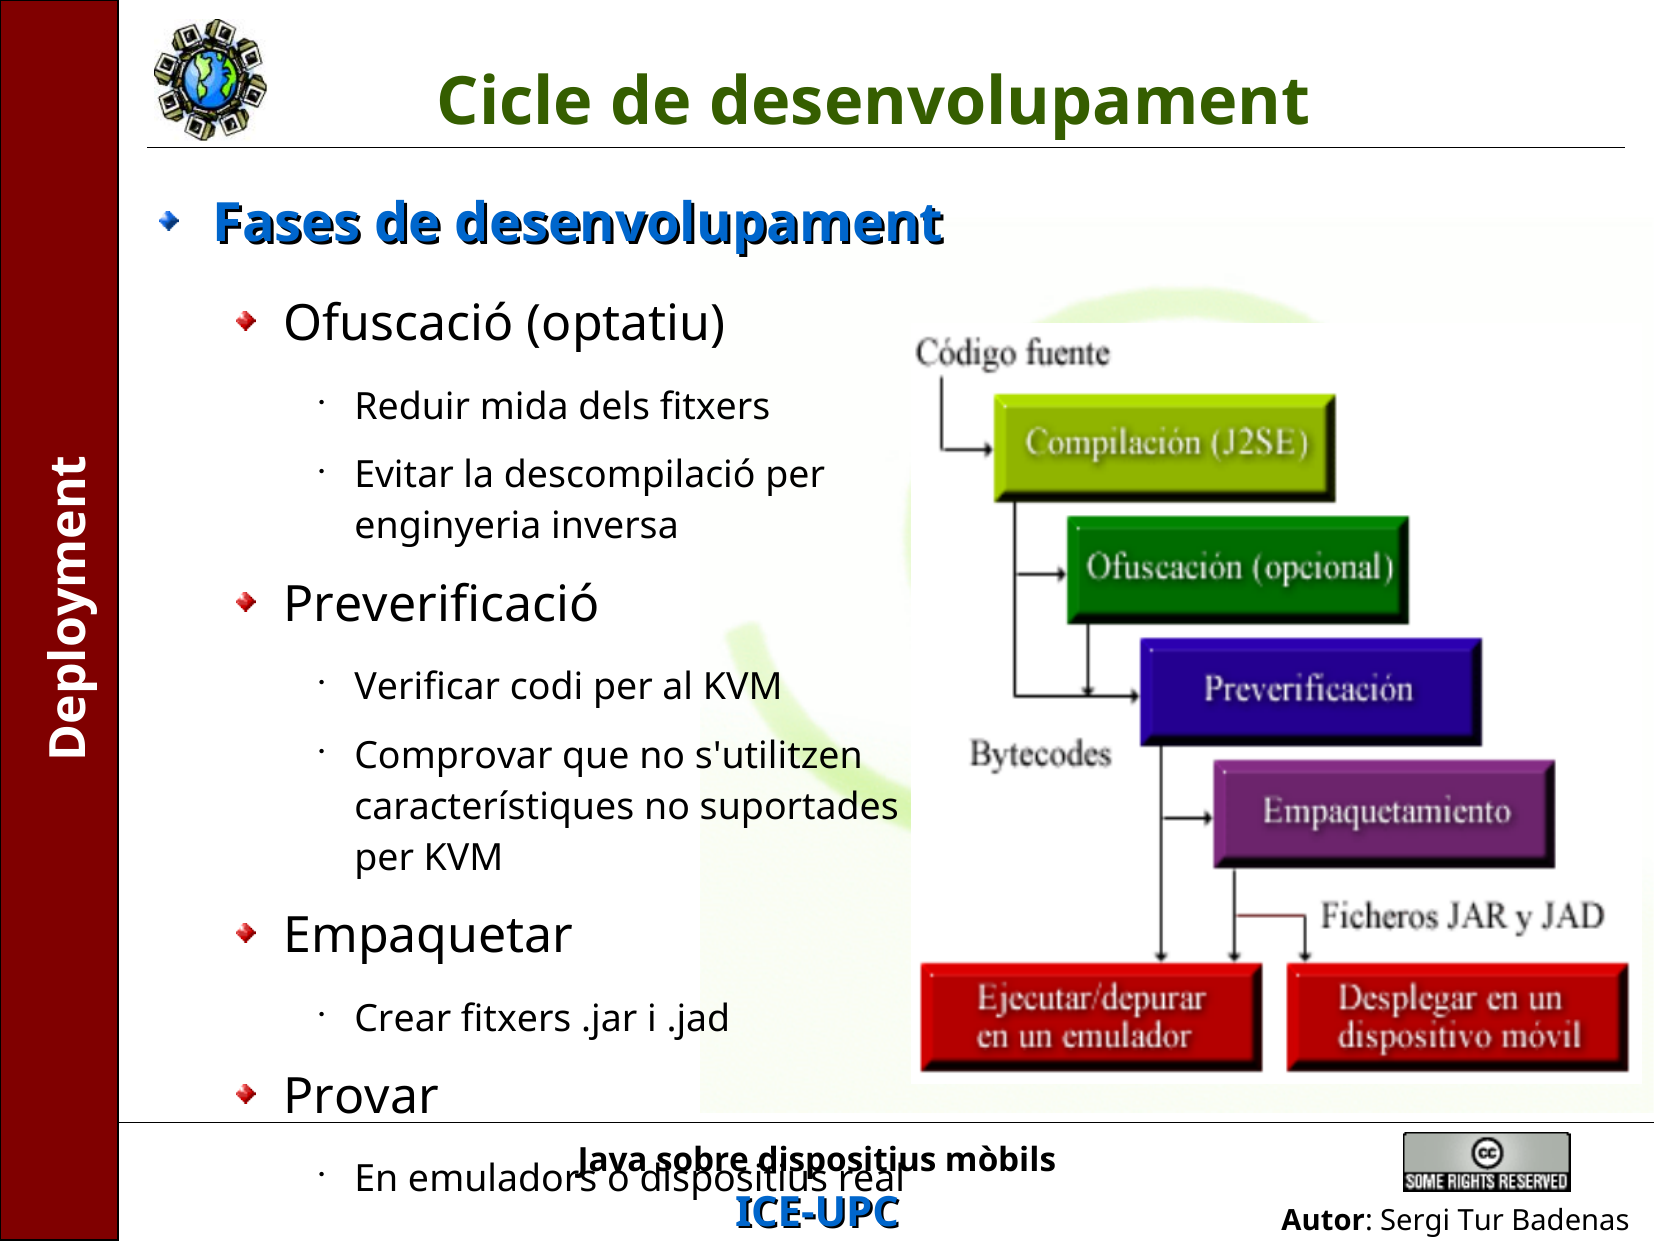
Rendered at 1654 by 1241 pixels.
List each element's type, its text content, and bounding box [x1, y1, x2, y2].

list Fases de desenvolupament Ofuscació (optatiu) Reduir mida dels fitxers Evitar la descompilació per enginyeria inversa Preverificació Verificar codi per al KVM Comprovar que no s'utilitzen característiques no suportades per KVM Empaquetar Crear fitxers .jar i .jad Provar En emuladors o dispositius real [141, 183, 1003, 1107]
picture [154, 19, 268, 49]
picture [700, 217, 1654, 1113]
title Cicle de desenvolupament [129, 49, 1619, 148]
picture [1403, 1132, 1571, 1192]
